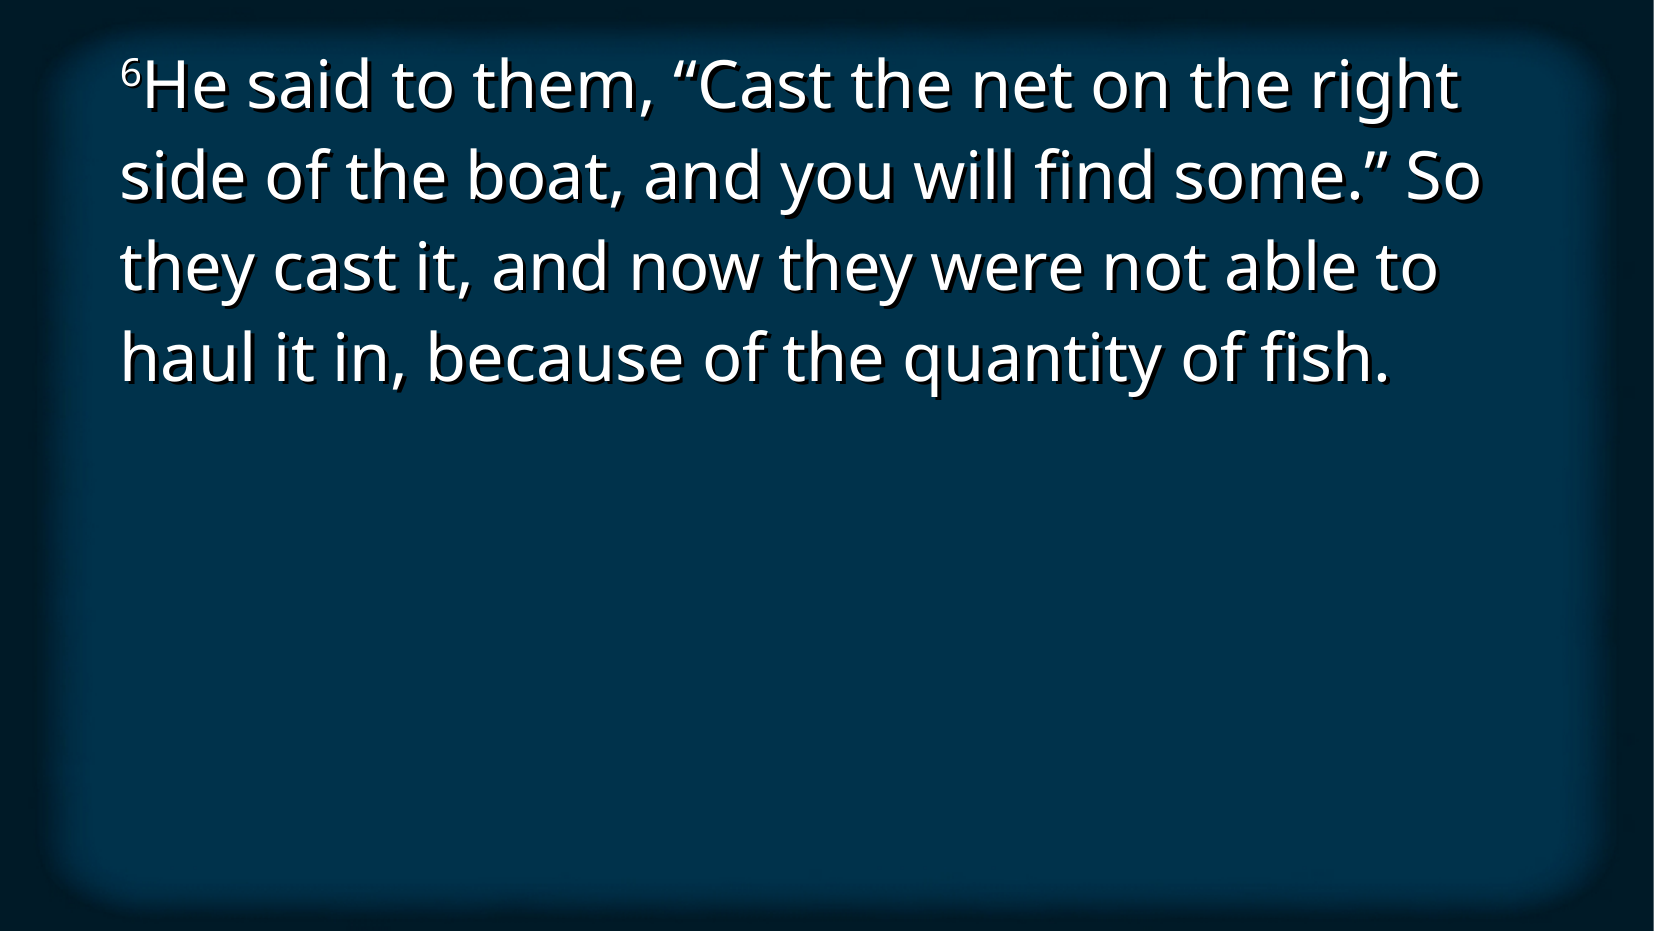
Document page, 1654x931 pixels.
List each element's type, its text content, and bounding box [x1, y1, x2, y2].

text_box 6He said to them, “Cast the net on the right side of the boat, and you will find some.” So they cast it, and now they were not able to haul it in, because of the quantity of fish. [105, 30, 1561, 400]
picture [0, 0, 1654, 931]
